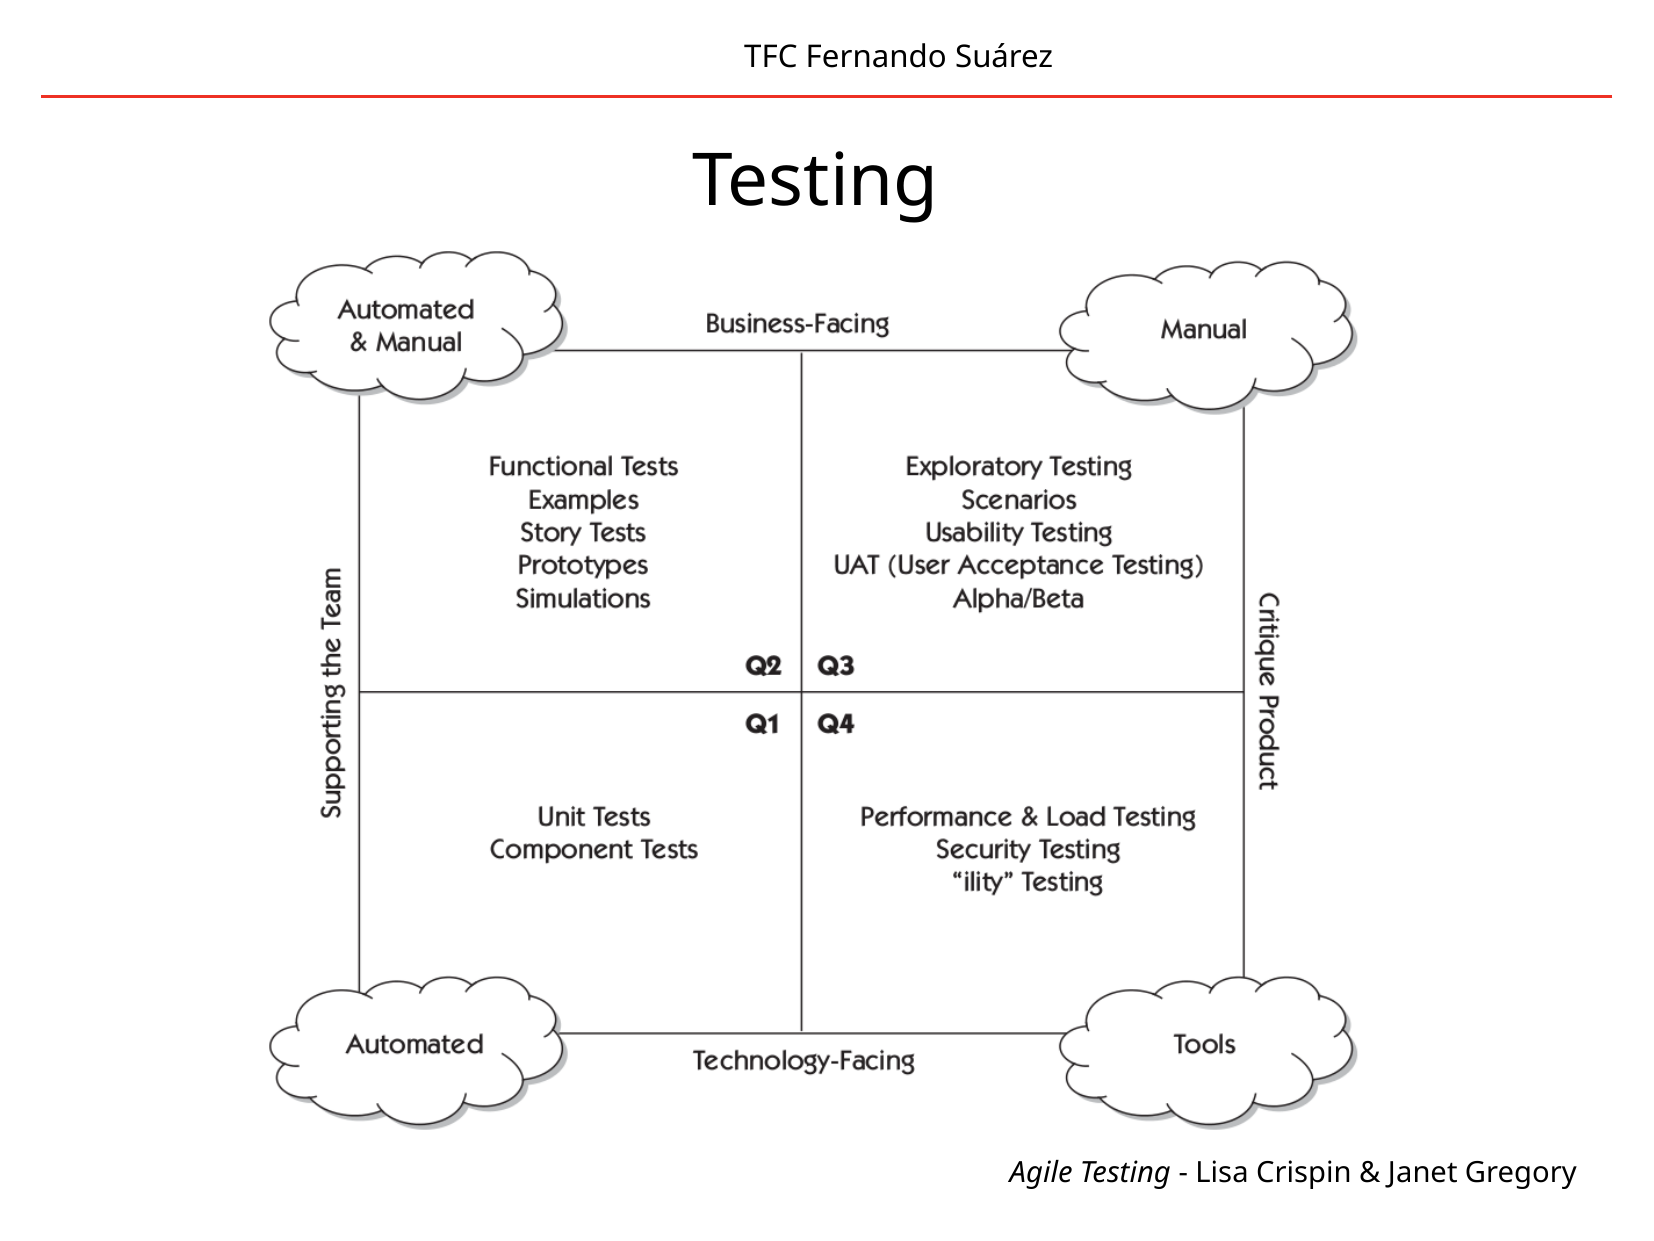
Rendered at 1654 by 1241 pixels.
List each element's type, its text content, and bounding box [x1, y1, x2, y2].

text_box Agile Testing - Lisa Crispin & Janet Gregory [956, 1139, 1631, 1203]
picture [259, 280, 1369, 1138]
title Testing [71, 73, 1560, 280]
